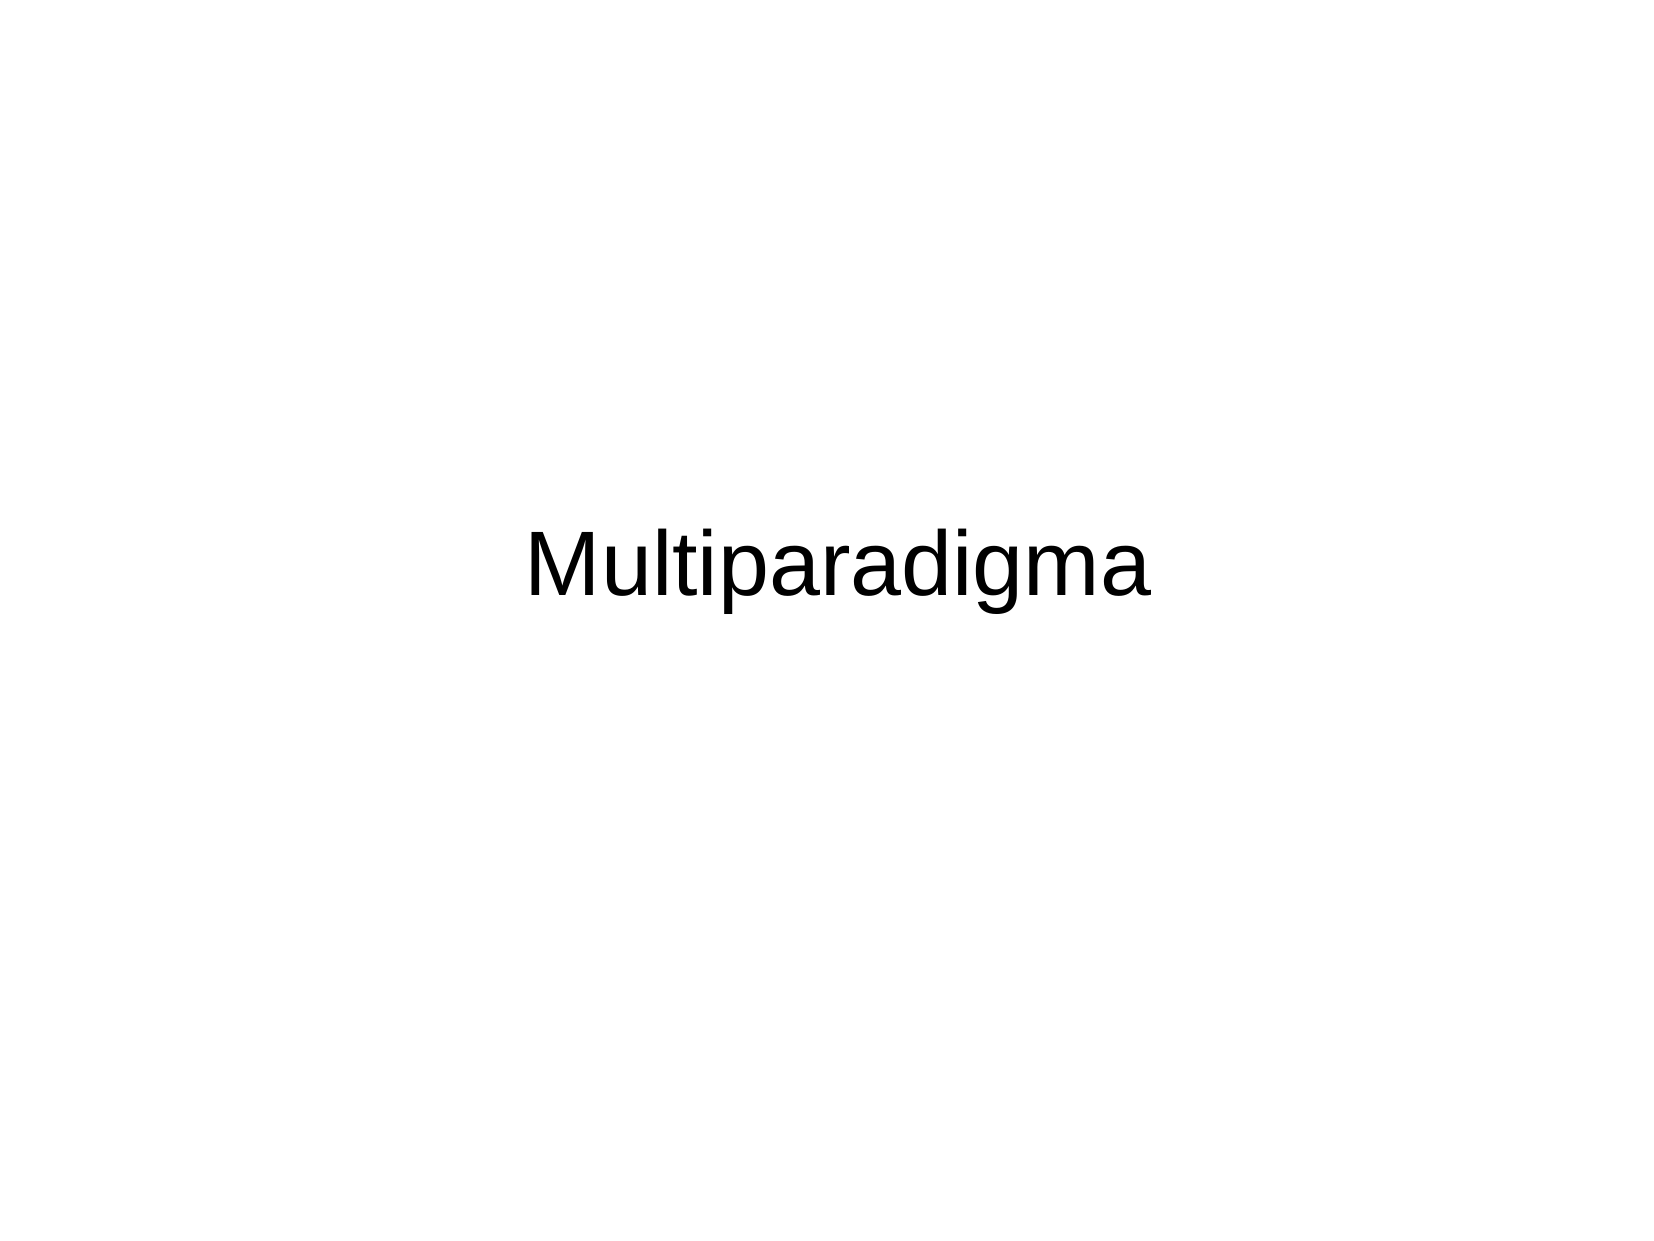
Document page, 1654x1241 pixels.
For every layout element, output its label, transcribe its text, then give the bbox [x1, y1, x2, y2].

title Multiparadigma [94, 460, 1583, 668]
